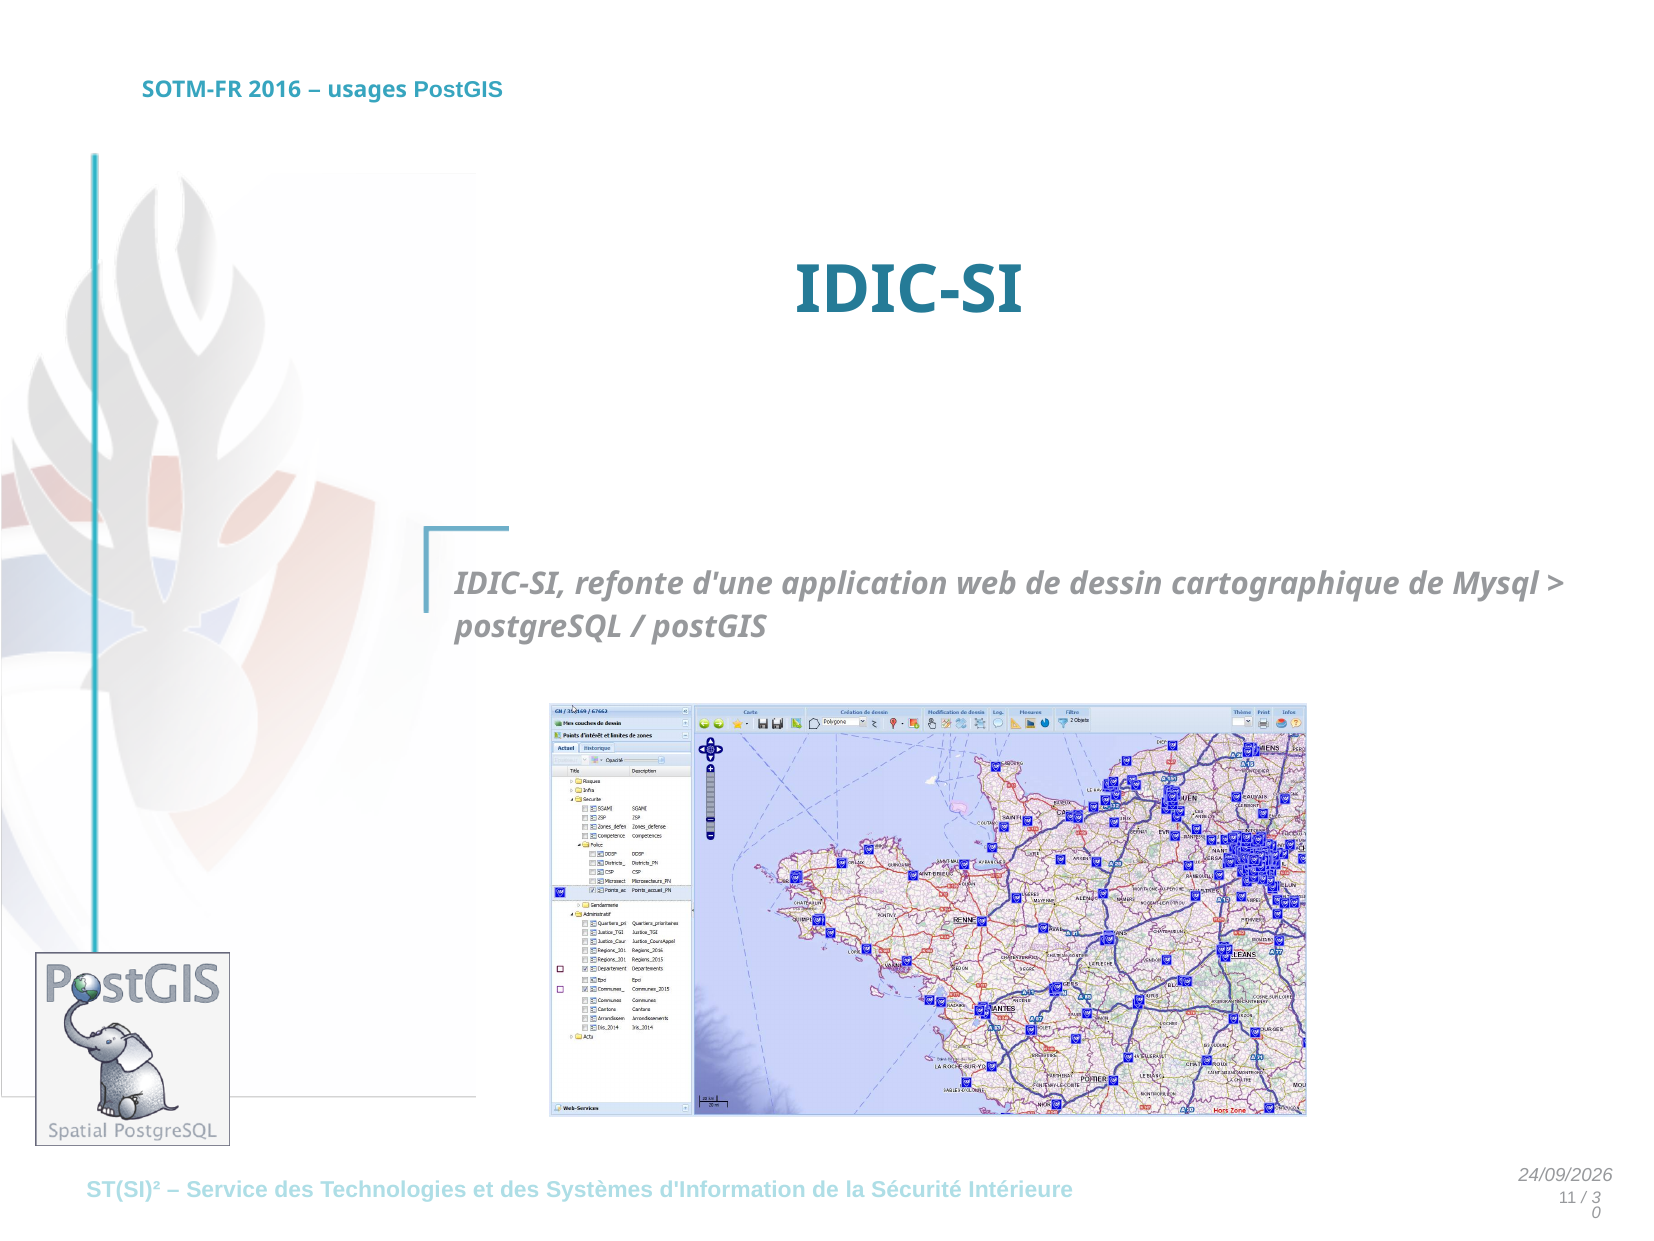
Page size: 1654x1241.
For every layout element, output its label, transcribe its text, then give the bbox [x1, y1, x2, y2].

picture [549, 703, 1307, 1117]
title SOTM-FR 2016 – usages PostGIS [141, 70, 1571, 107]
picture [0, 86, 509, 1176]
list IDIC-SI, refonte d'une application web de dessin cartographique de Mysql > postgreSQL / postGIS [454, 561, 1630, 648]
list IDIC-SI [94, 241, 1654, 325]
